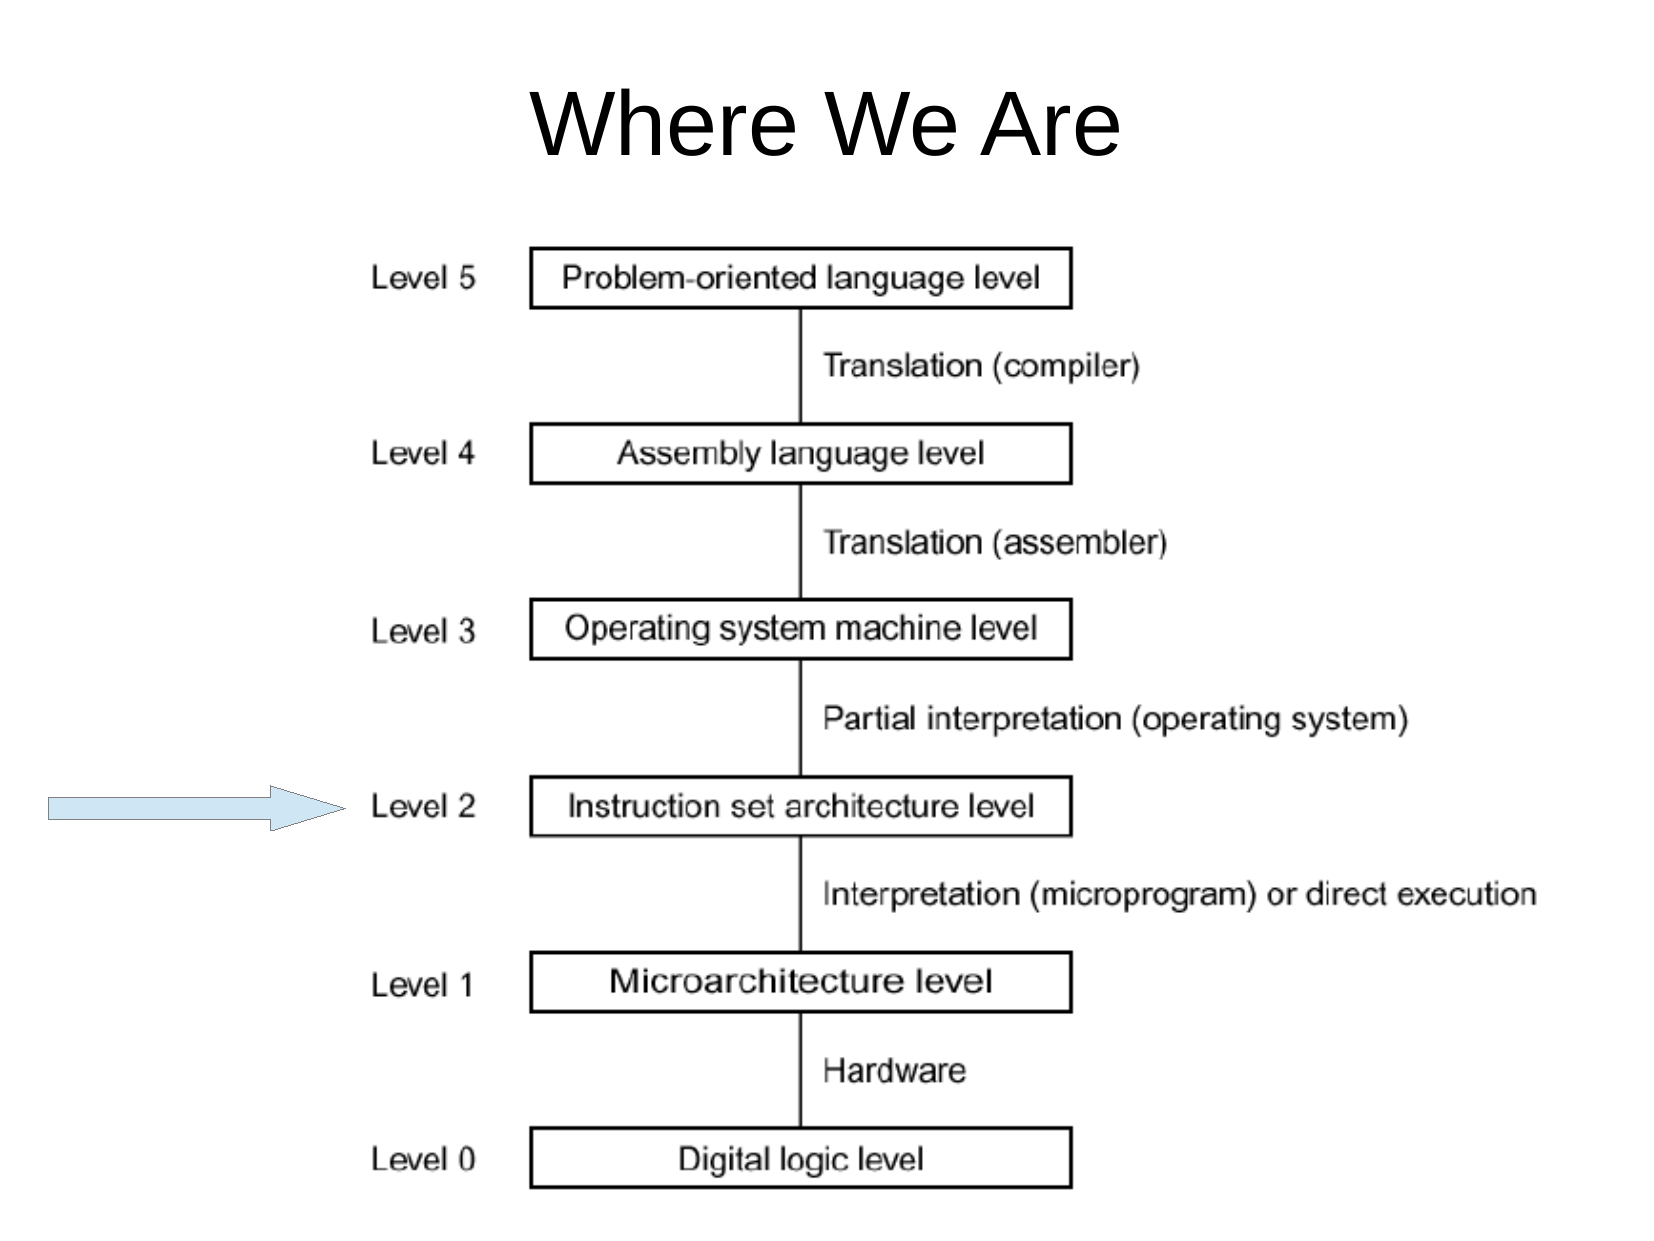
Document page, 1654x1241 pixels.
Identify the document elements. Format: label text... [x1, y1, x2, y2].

title Where We Are [82, 19, 1571, 227]
picture [299, 228, 1575, 1222]
text_box [48, 785, 346, 831]
